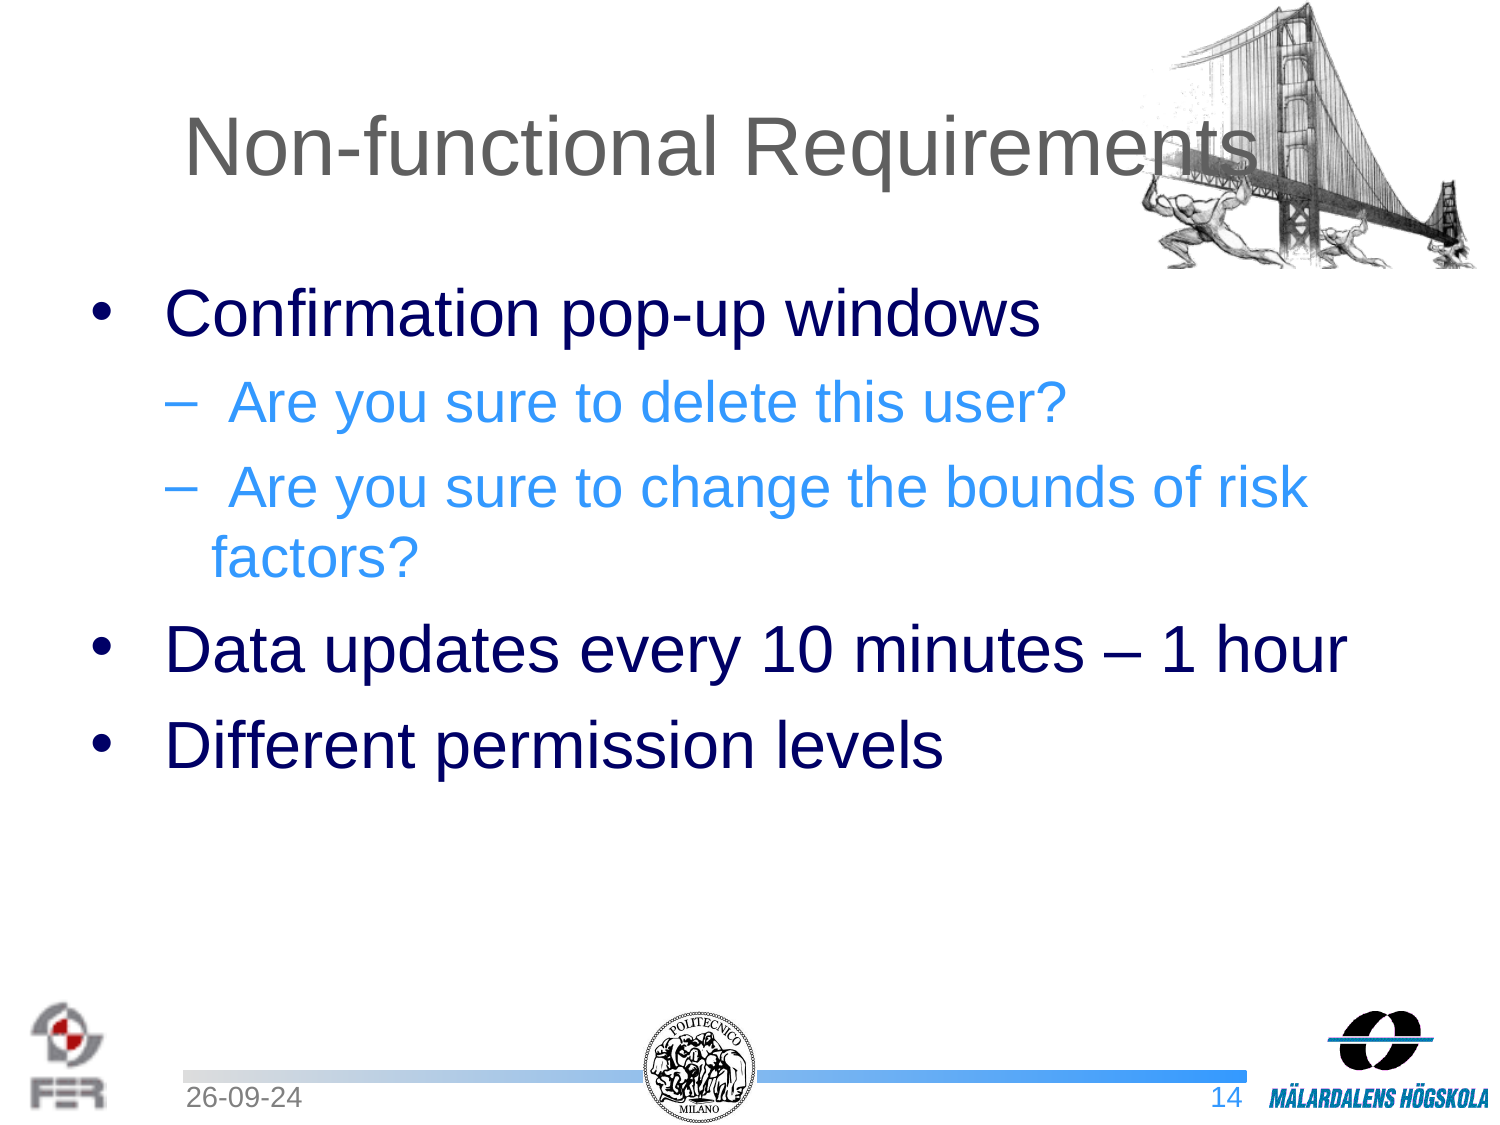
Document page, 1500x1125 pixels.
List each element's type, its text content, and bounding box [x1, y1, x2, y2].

text_box <numero> [1186, 1070, 1258, 1114]
picture [1454, 1091, 1459, 1108]
list Confirmation pop-up windows Are you sure to delete this user? Are you sure to change the bounds of risk factors? Data updates every 10 minutes – 1 hour Different permission levels [75, 262, 1426, 1006]
picture [1435, 1096, 1441, 1104]
picture [1368, 1093, 1374, 1104]
picture [29, 987, 107, 1125]
text_box 13-10-30 [171, 1070, 396, 1114]
picture [1122, 0, 1477, 269]
title Non-functional Requirements [47, 48, 1398, 237]
picture [1269, 1011, 1488, 1108]
picture [643, 1011, 757, 1123]
